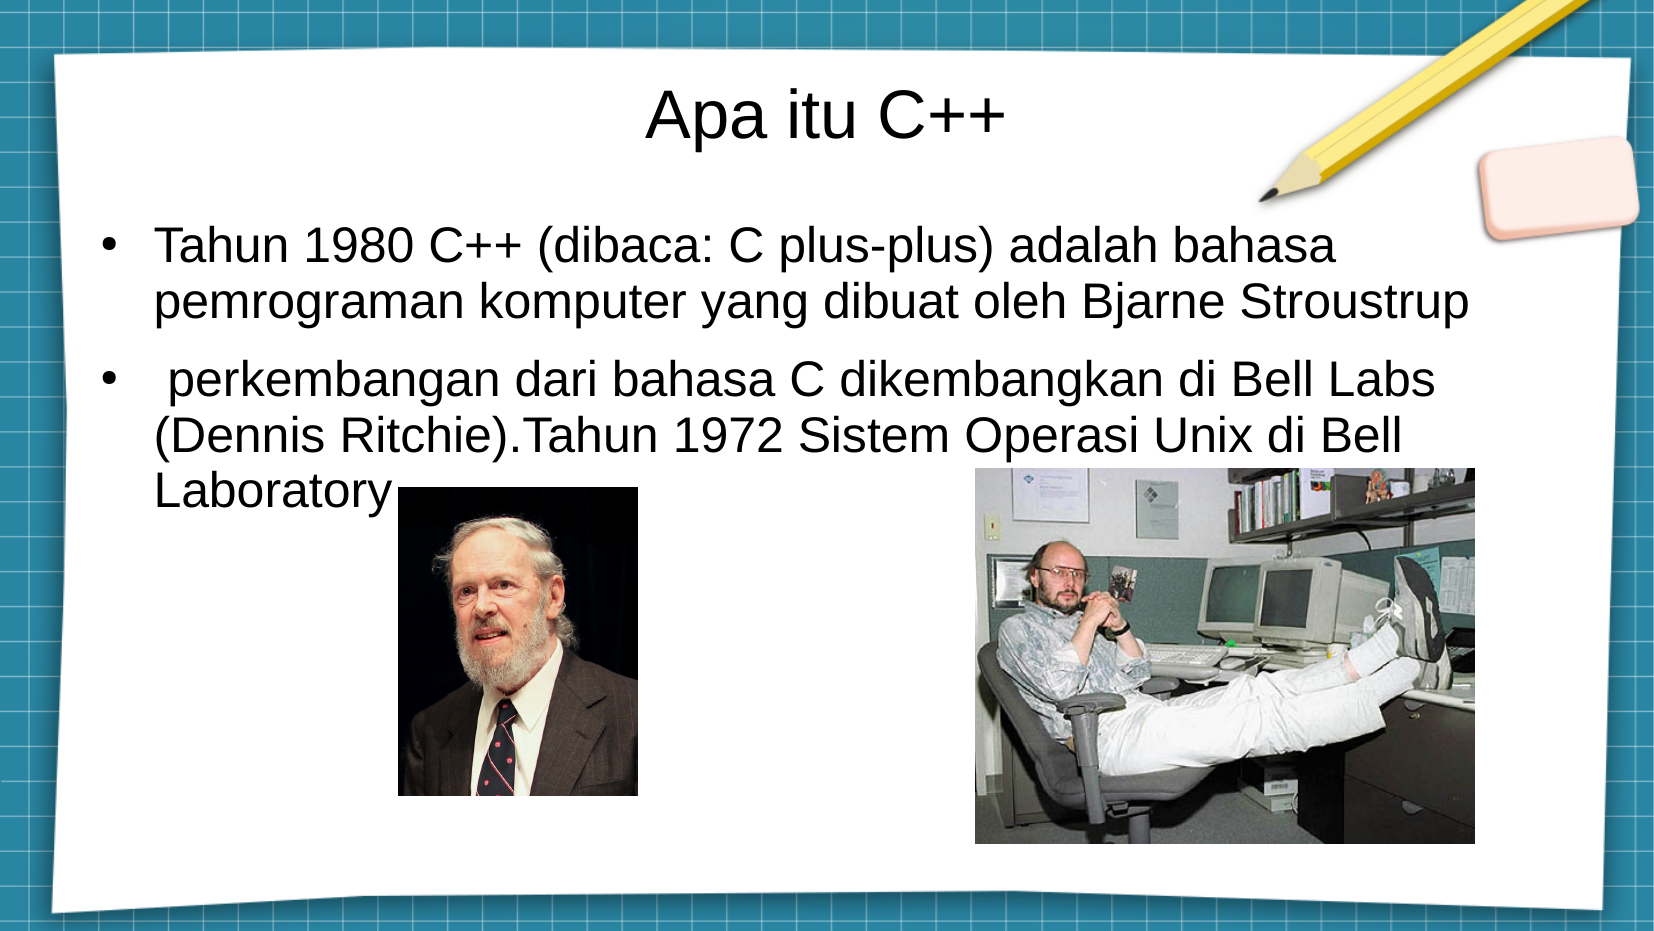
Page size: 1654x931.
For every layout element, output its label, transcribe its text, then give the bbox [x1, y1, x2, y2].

list Tahun 1980 C++ (dibaca: C plus-plus) adalah bahasa pemrograman komputer yang dibuat oleh Bjarne Stroustrup perkembangan dari bahasa C dikembangkan di Bell Labs (Dennis Ritchie).Tahun 1972 Sistem Operasi Unix di Bell Laboratory [82, 217, 1571, 758]
title Apa itu C++ [82, 37, 1571, 193]
picture [0, 0, 1654, 931]
